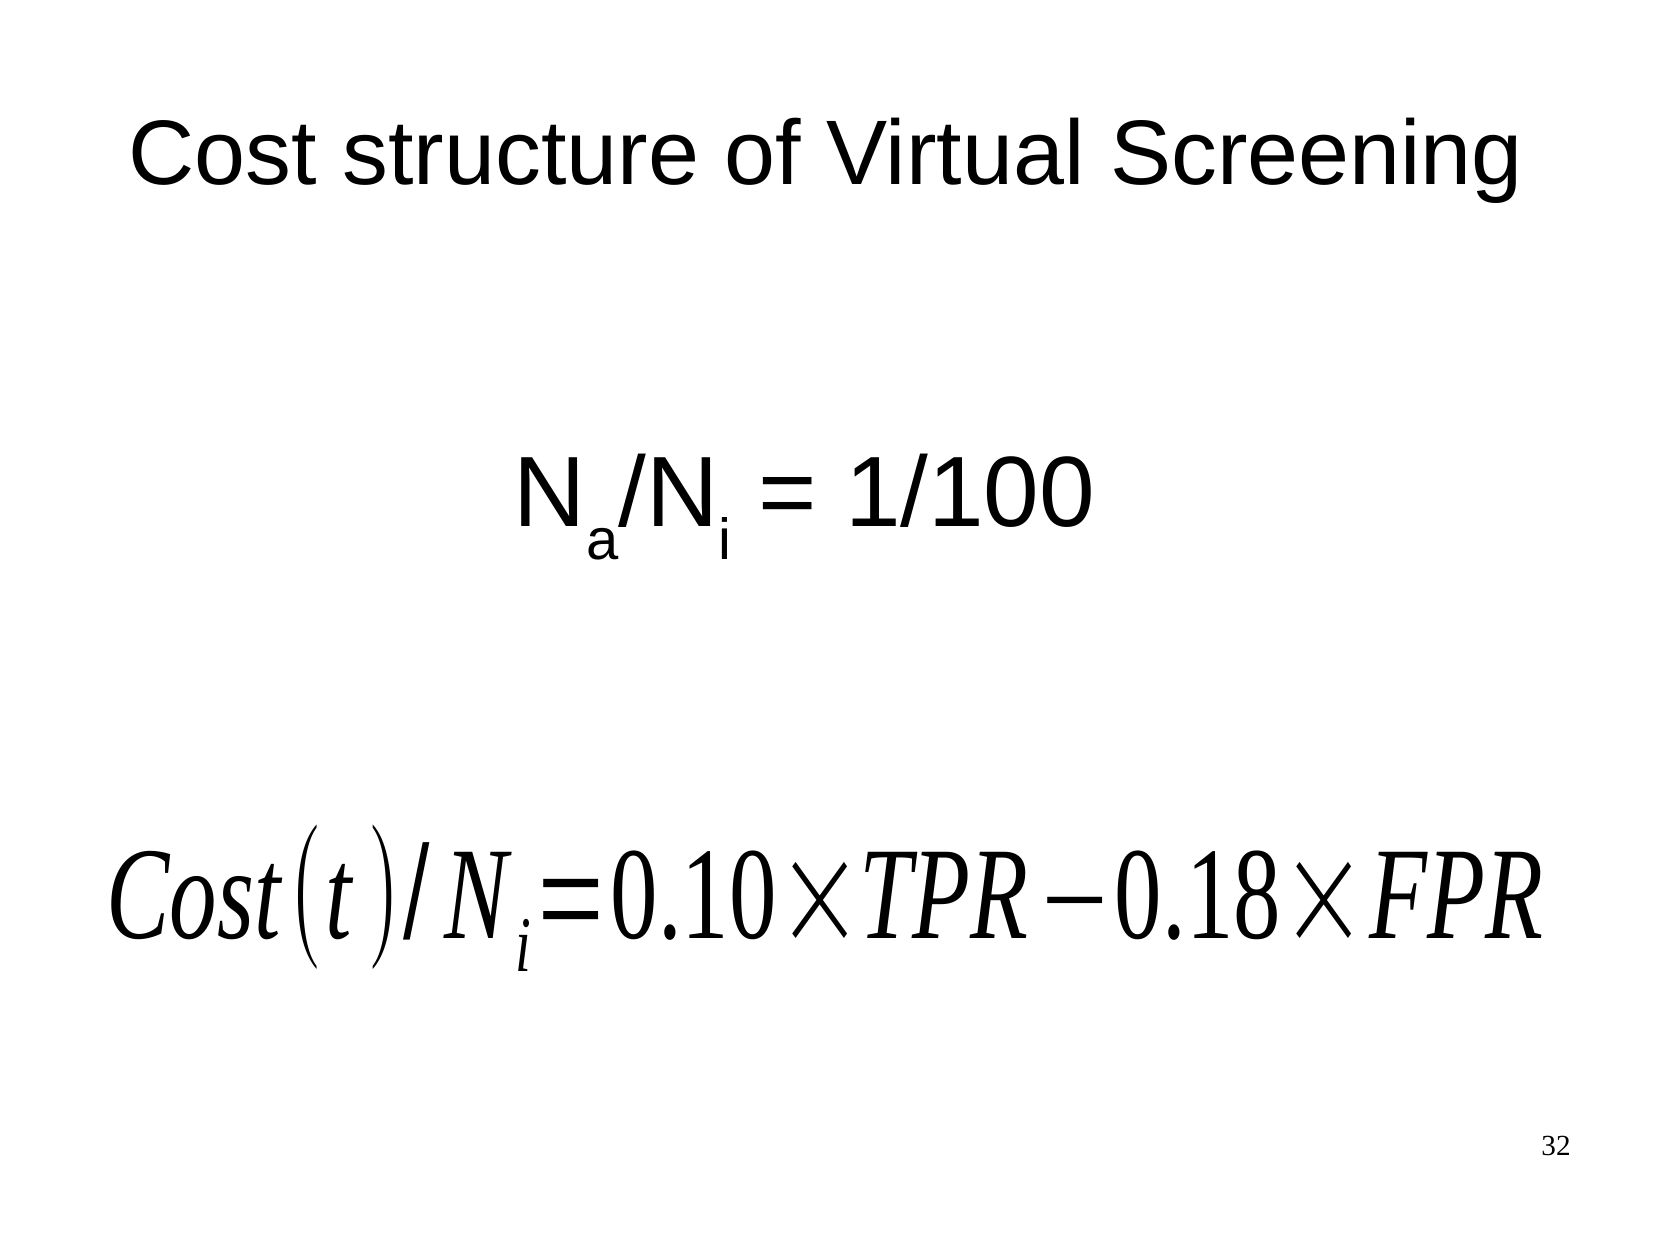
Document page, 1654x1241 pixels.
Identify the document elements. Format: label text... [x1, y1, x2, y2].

chart [82, 814, 1571, 986]
list Na/Ni = 1/100 [513, 436, 1105, 780]
title Cost structure of Virtual Screening [82, 49, 1571, 257]
